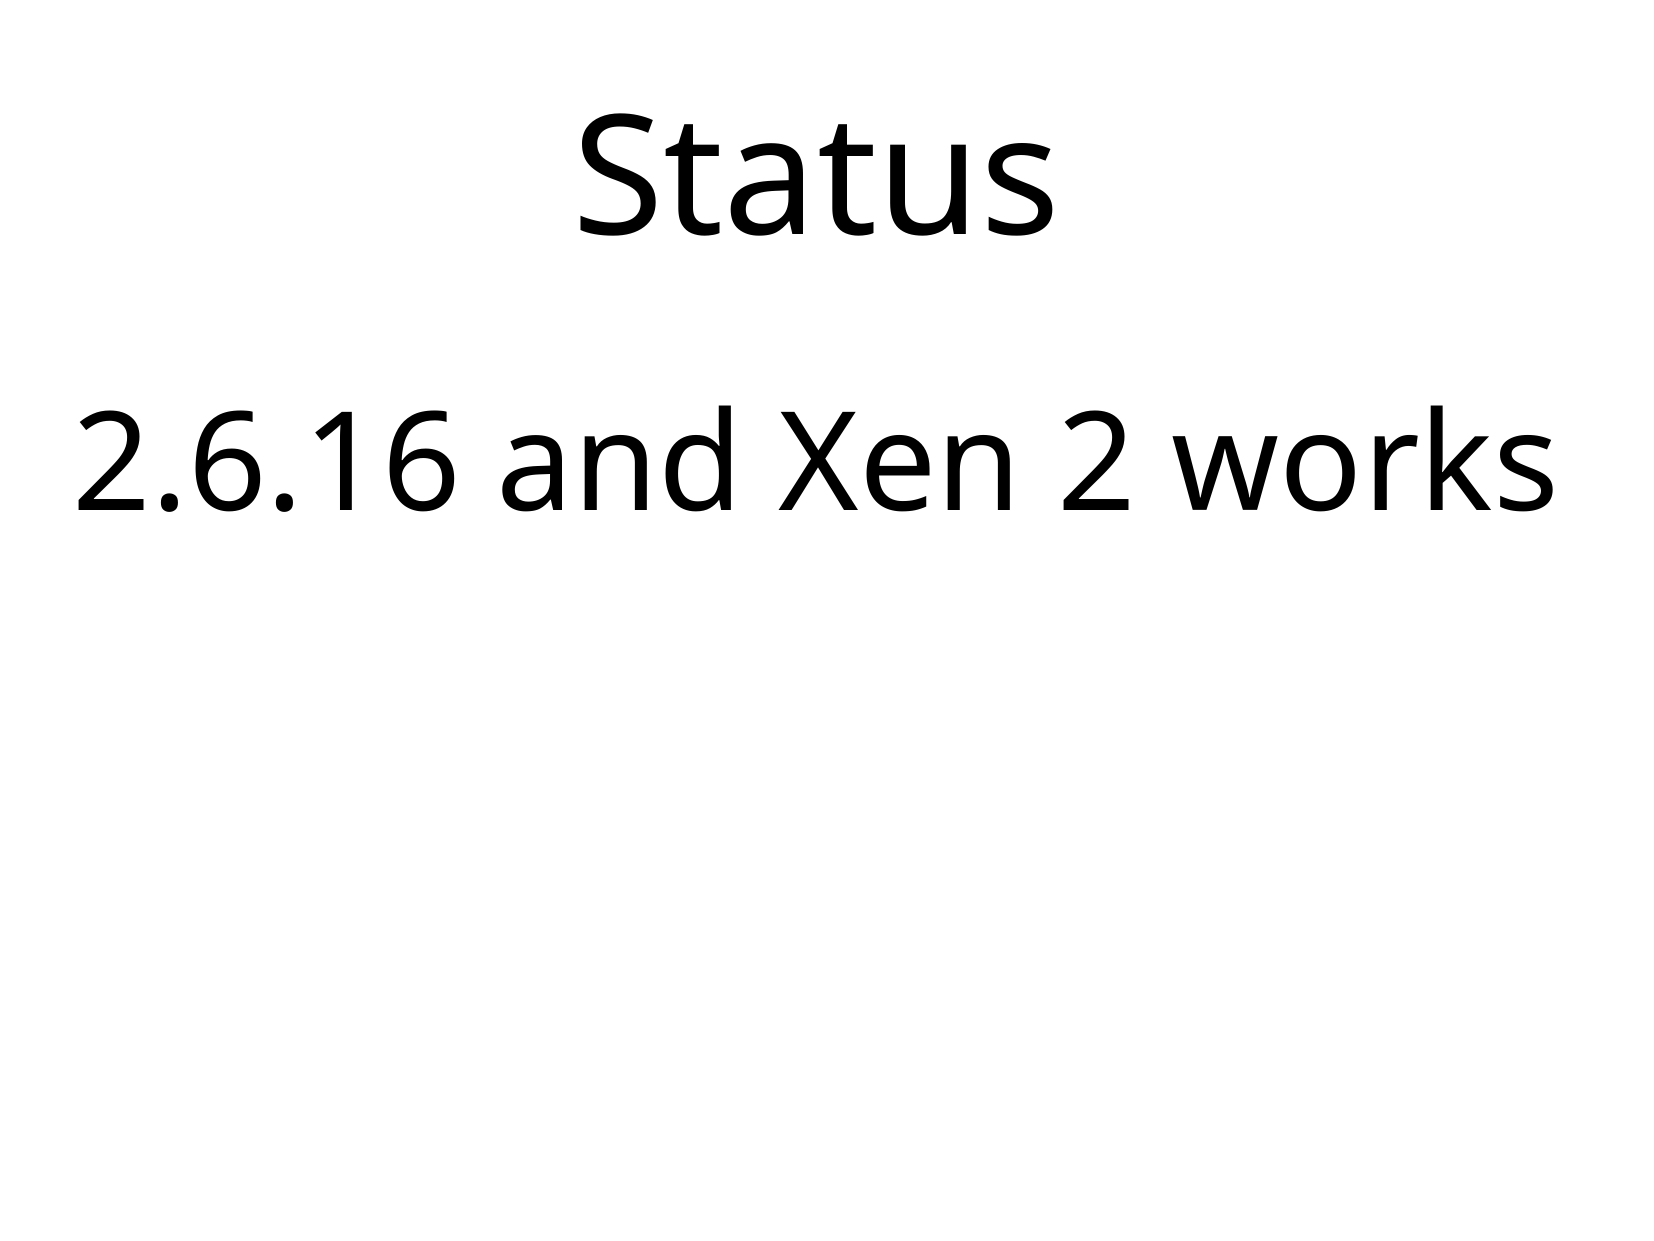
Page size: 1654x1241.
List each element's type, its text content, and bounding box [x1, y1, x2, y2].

text_box Status 2.6.16 and Xen 2 works [58, 49, 1596, 500]
